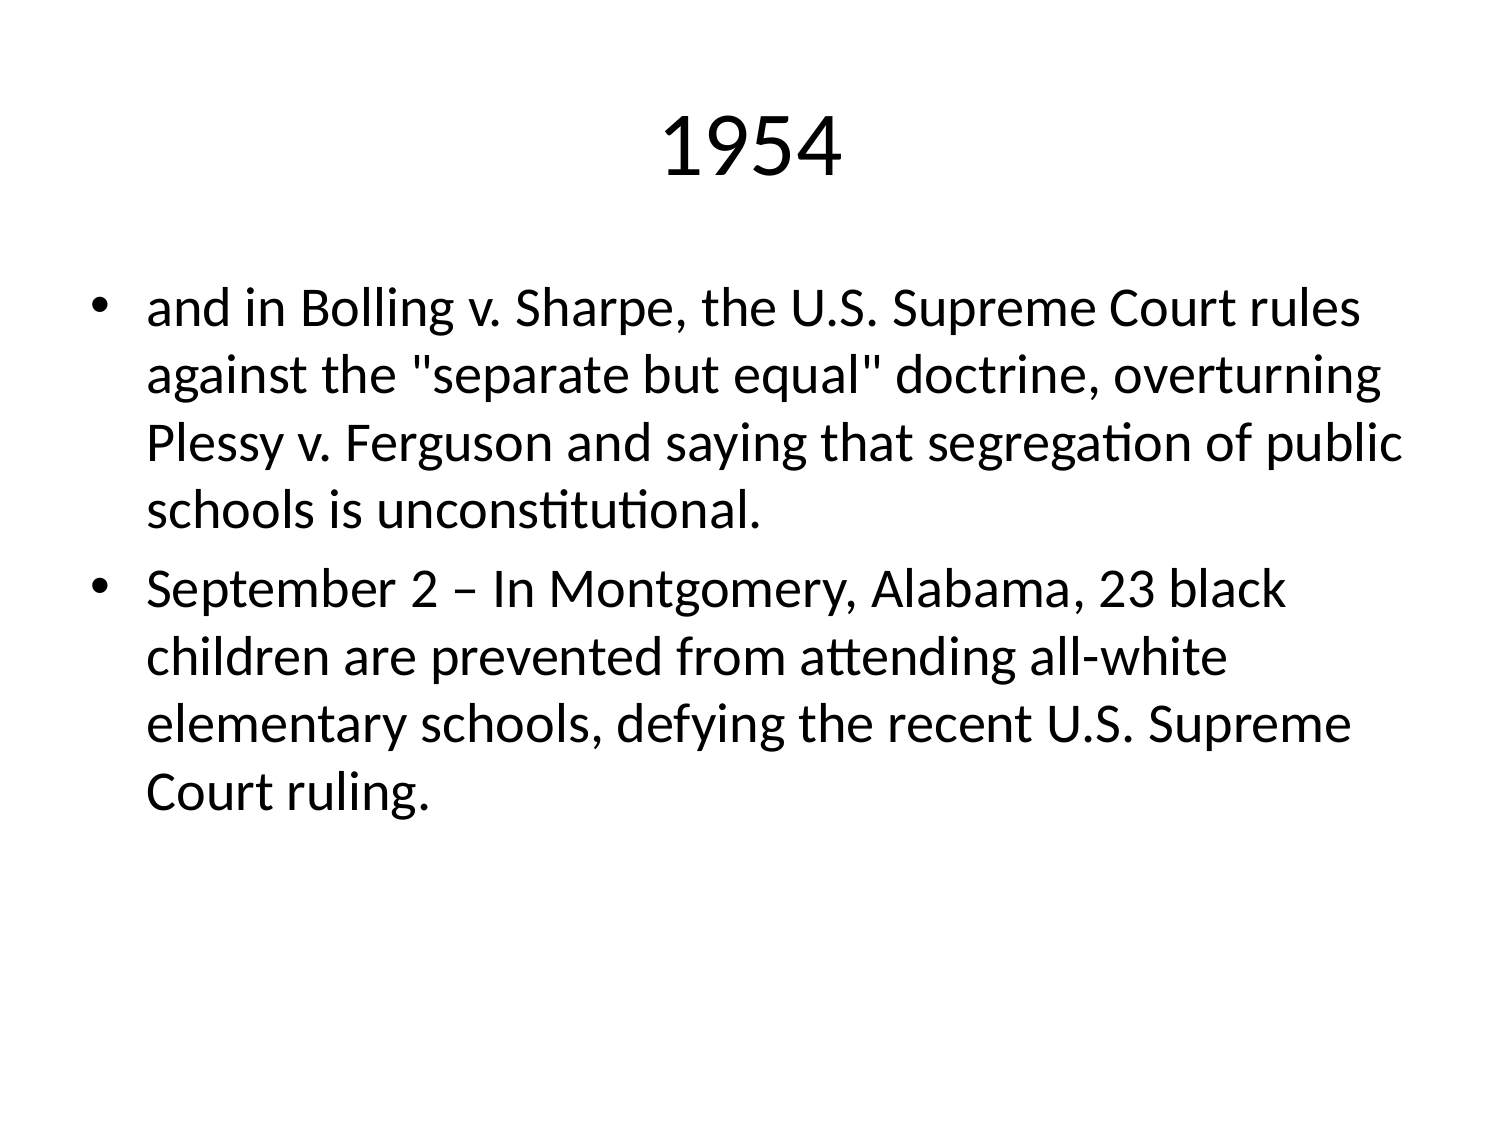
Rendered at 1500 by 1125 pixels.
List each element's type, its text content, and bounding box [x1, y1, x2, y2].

title 1954 [75, 45, 1425, 233]
list and in Bolling v. Sharpe, the U.S. Supreme Court rules against the "separate but equal" doctrine, overturning Plessy v. Ferguson and saying that segregation of public schools is unconstitutional. September 2 – In Montgomery, Alabama, 23 black children are prevented from attending all-white elementary schools, defying the recent U.S. Supreme Court ruling. [75, 262, 1425, 1005]
